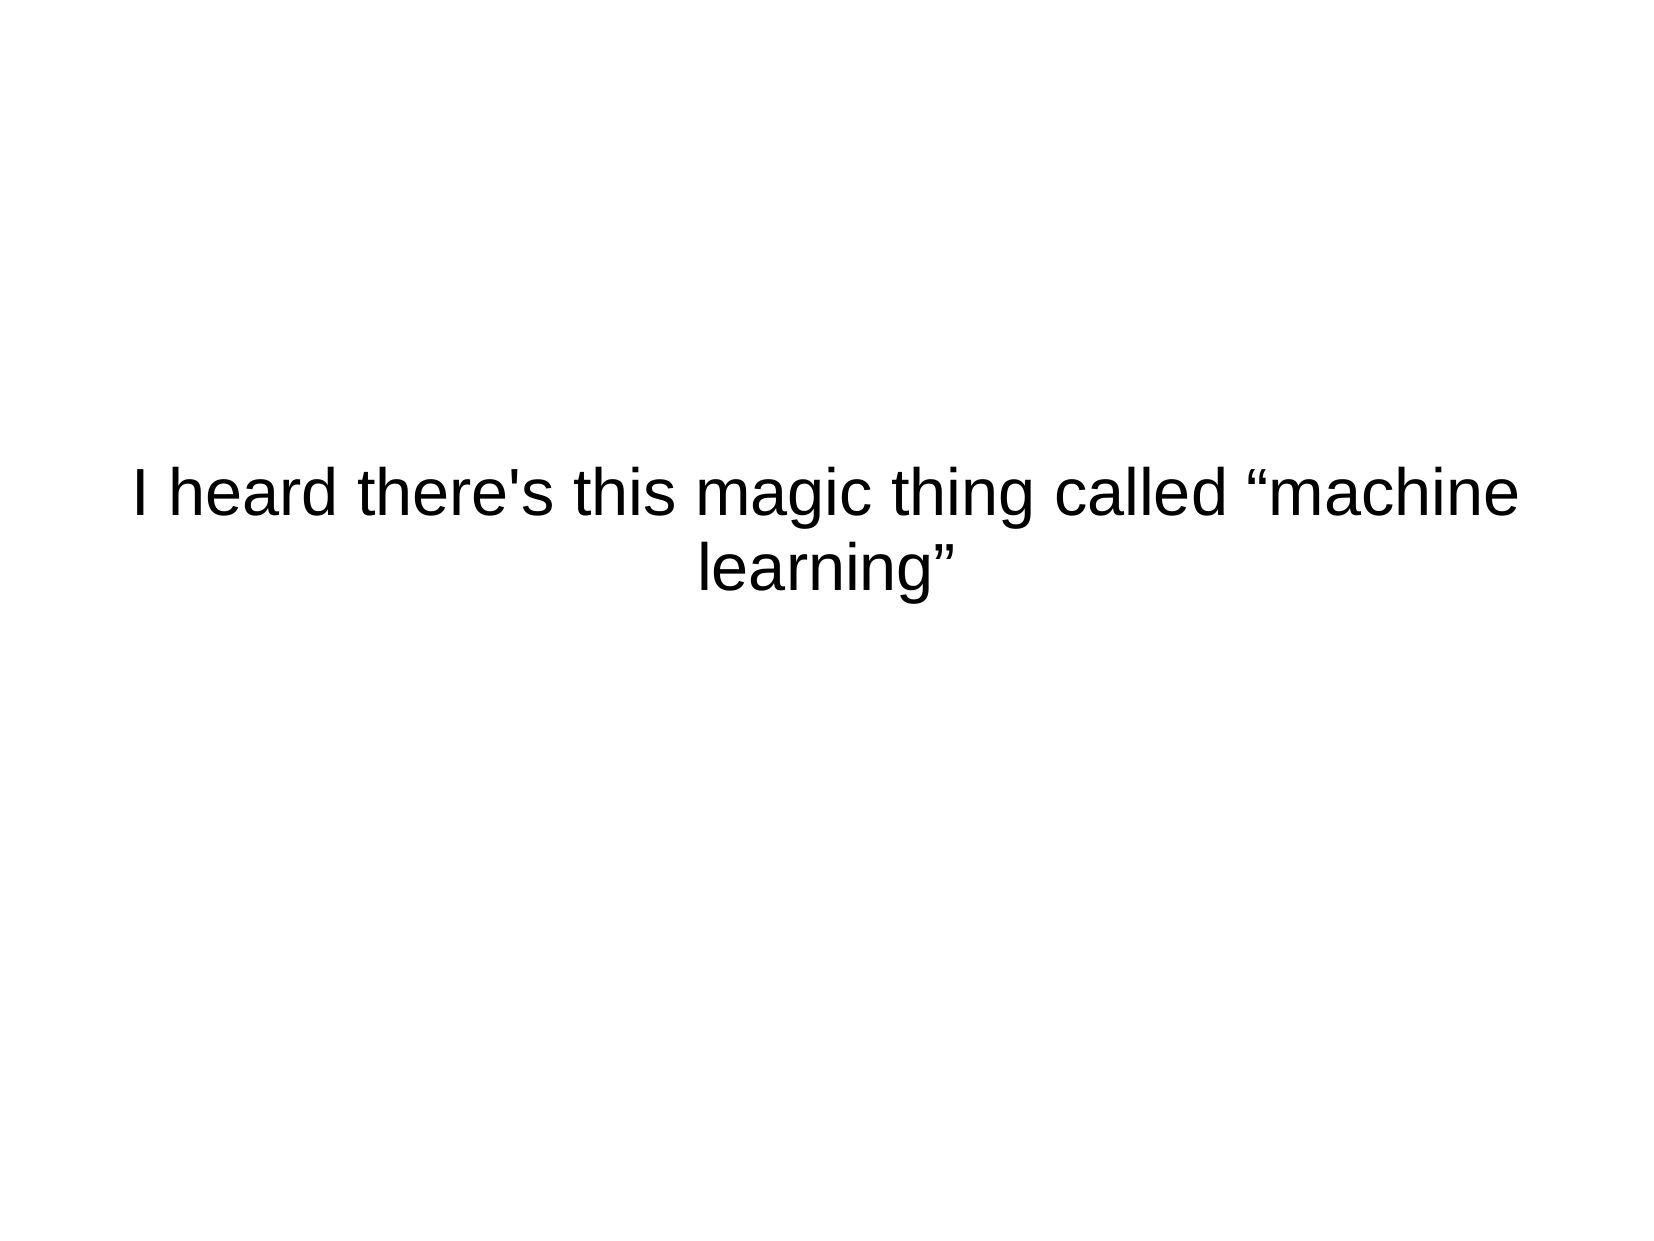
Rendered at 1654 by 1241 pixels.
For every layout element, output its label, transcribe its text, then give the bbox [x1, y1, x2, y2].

subtitle I heard there's this magic thing called “machine learning” [82, 49, 1571, 1010]
